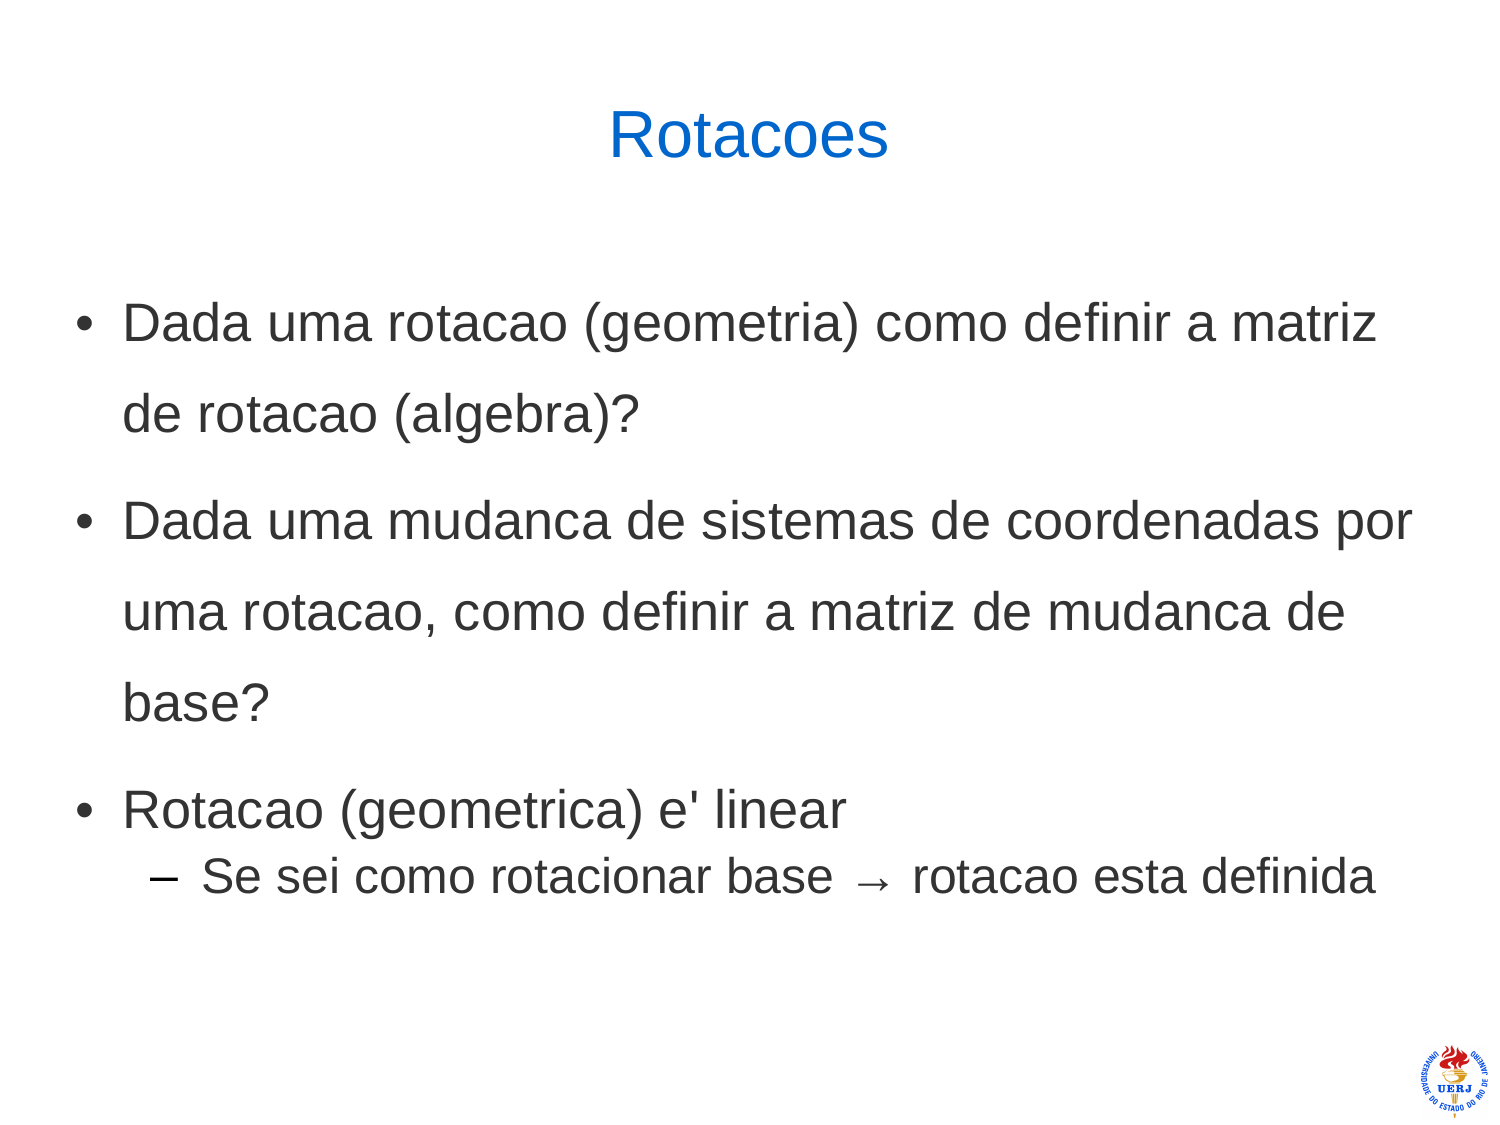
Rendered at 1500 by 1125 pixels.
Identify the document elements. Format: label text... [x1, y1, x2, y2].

title Rotacoes [75, 45, 1424, 232]
picture [1421, 1045, 1488, 1118]
list Dada uma rotacao (geometria) como definir a matriz de rotacao (algebra)? Dada uma mudanca de sistemas de coordenadas por uma rotacao, como definir a matriz de mudanca de base? Rotacao (geometrica) e' linear Se sei como rotacionar base → rotacao esta definida [75, 262, 1424, 1004]
